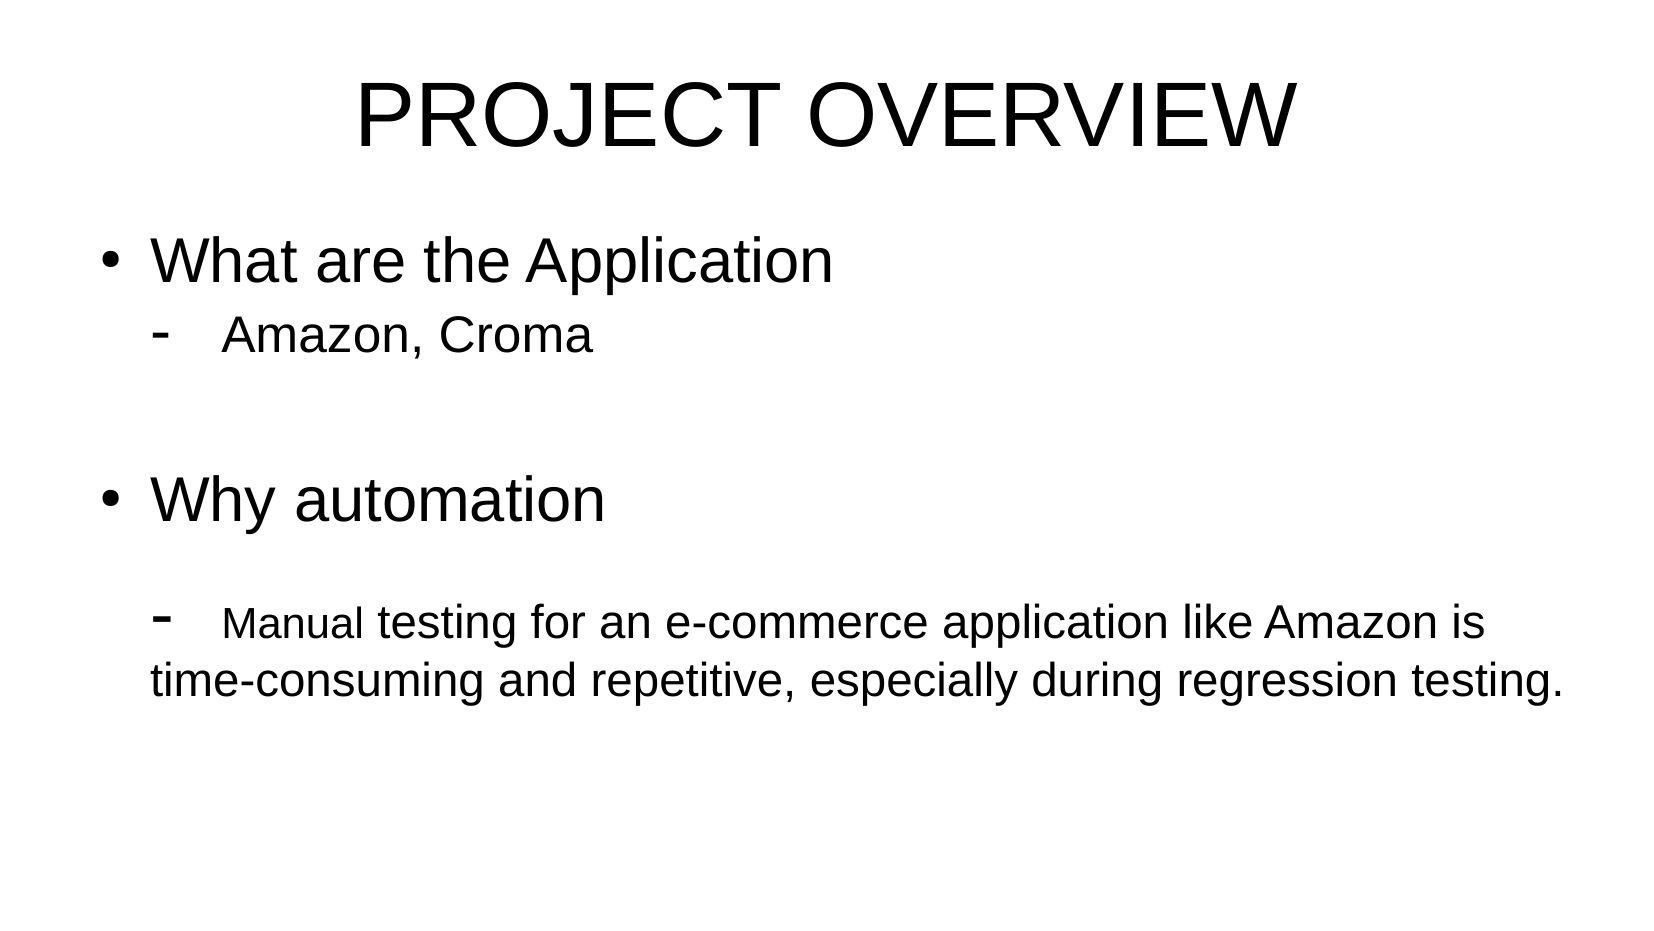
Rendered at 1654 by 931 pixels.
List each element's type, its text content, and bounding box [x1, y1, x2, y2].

title PROJECT OVERVIEW [82, 37, 1571, 193]
list What are the Application - Amazon, Croma Why automation - Manual testing for an e-commerce application like Amazon is time-consuming and repetitive, especially during regression testing. [82, 225, 1571, 863]
